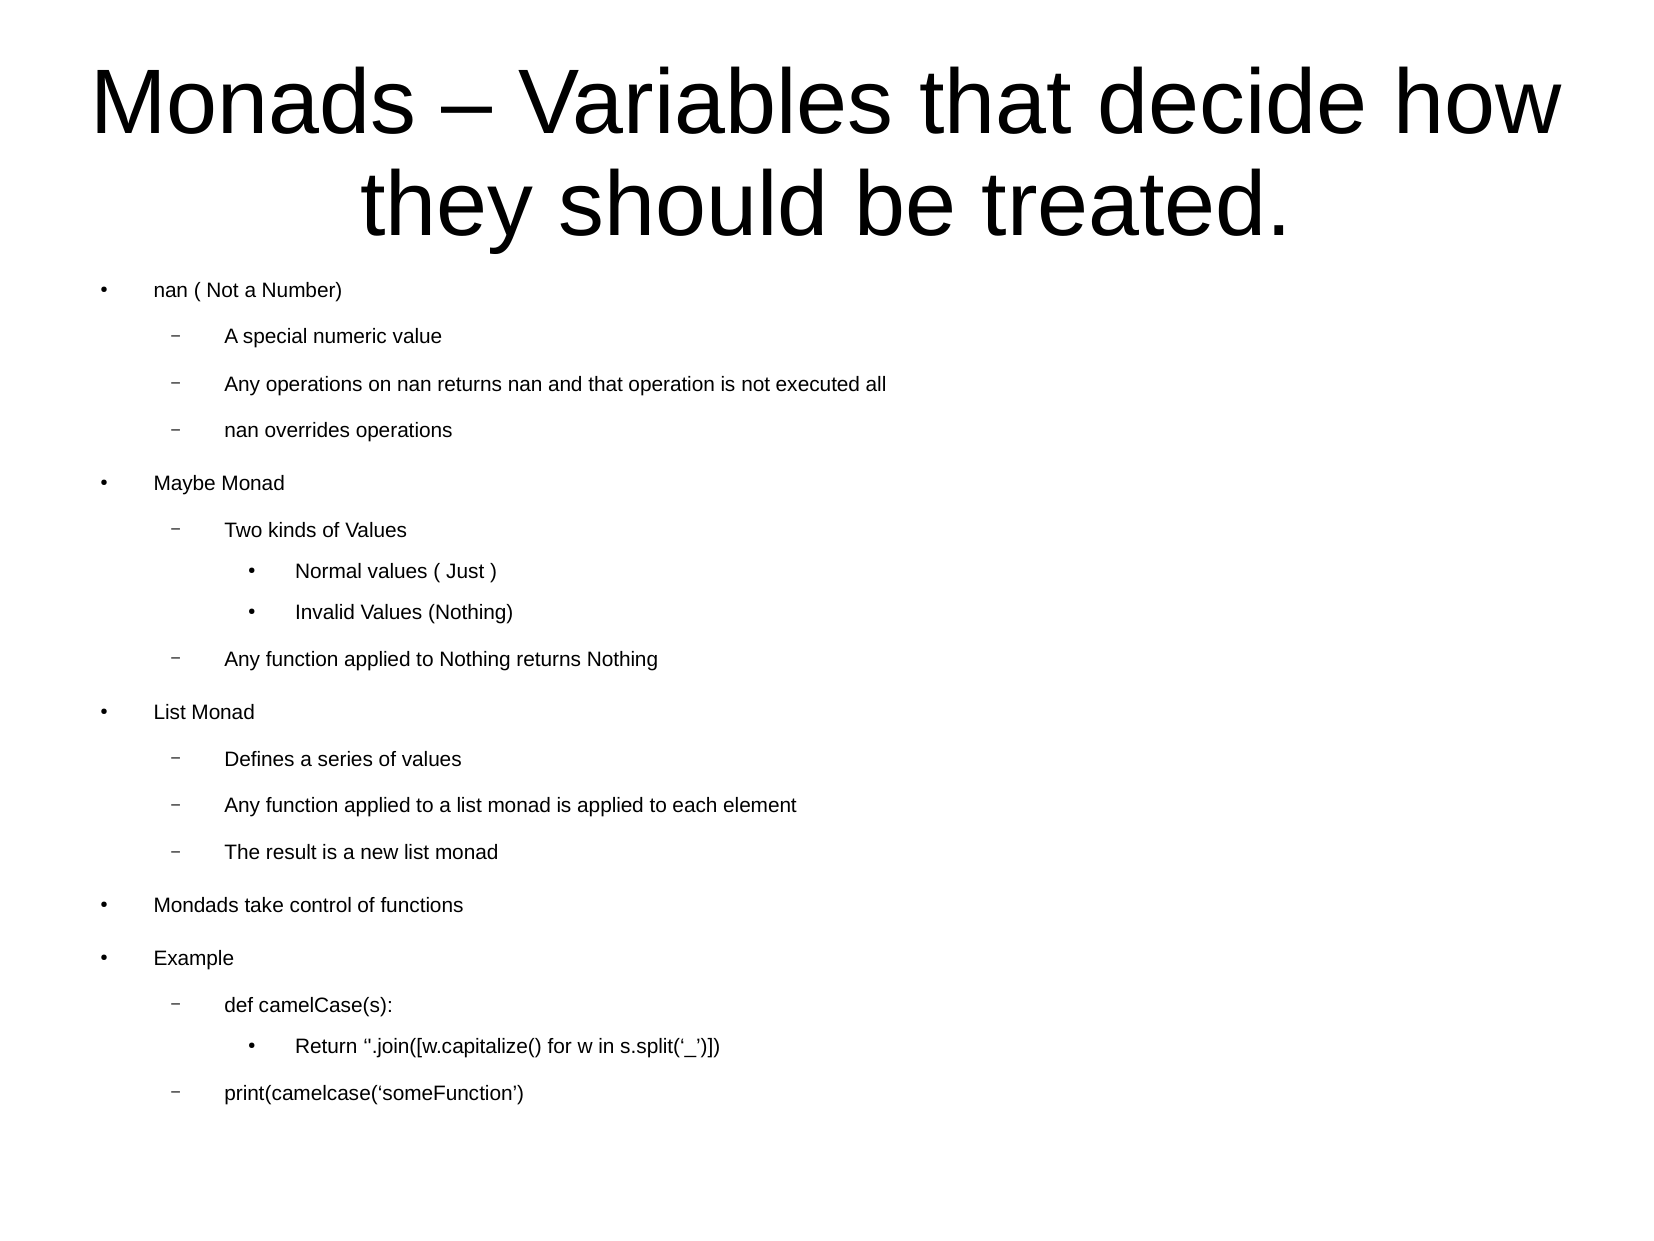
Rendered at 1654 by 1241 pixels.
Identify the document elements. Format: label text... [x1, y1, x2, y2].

list nan ( Not a Number) A special numeric value Any operations on nan returns nan and that operation is not executed all nan overrides operations Maybe Monad Two kinds of Values Normal values ( Just ) Invalid Values (Nothing) Any function applied to Nothing returns Nothing List Monad Defines a series of values Any function applied to a list monad is applied to each element The result is a new list monad Mondads take control of functions Example def camelCase(s): Return ‘'.join([w.capitalize() for w in s.split(‘_’)]) print(camelcase(‘someFunction’) [82, 278, 1571, 1205]
title Monads – Variables that decide how they should be treated. [82, 49, 1571, 257]
